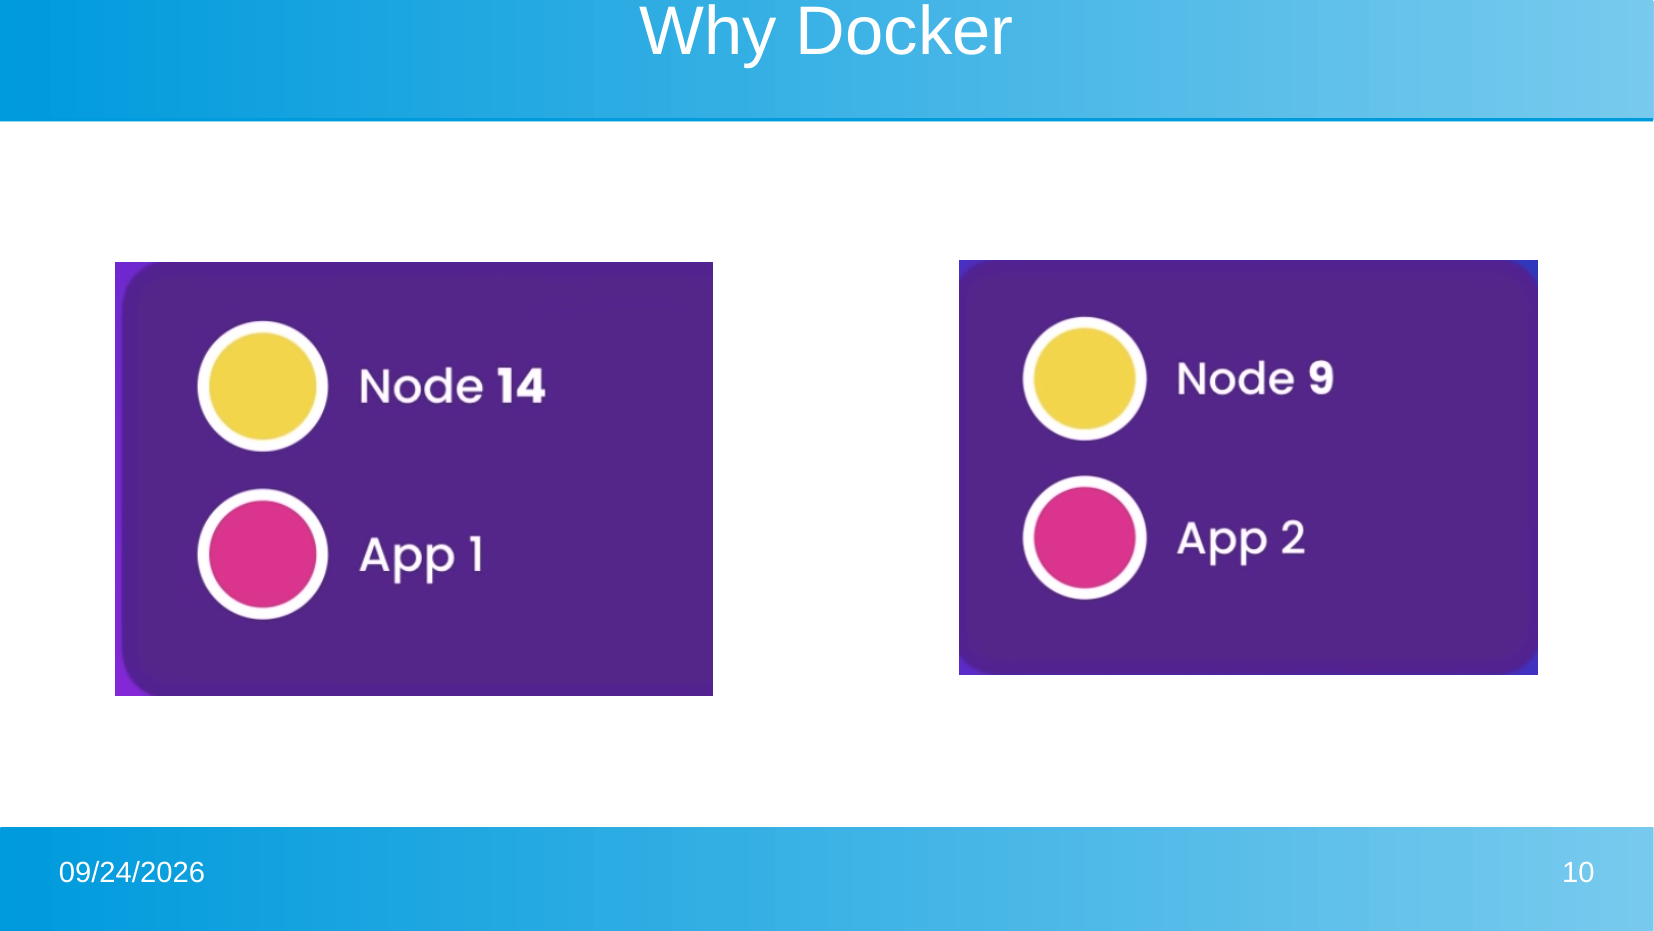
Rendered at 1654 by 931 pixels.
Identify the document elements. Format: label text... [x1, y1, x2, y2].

picture [959, 260, 1538, 676]
picture [115, 262, 713, 696]
title Why Docker [59, 0, 1595, 146]
